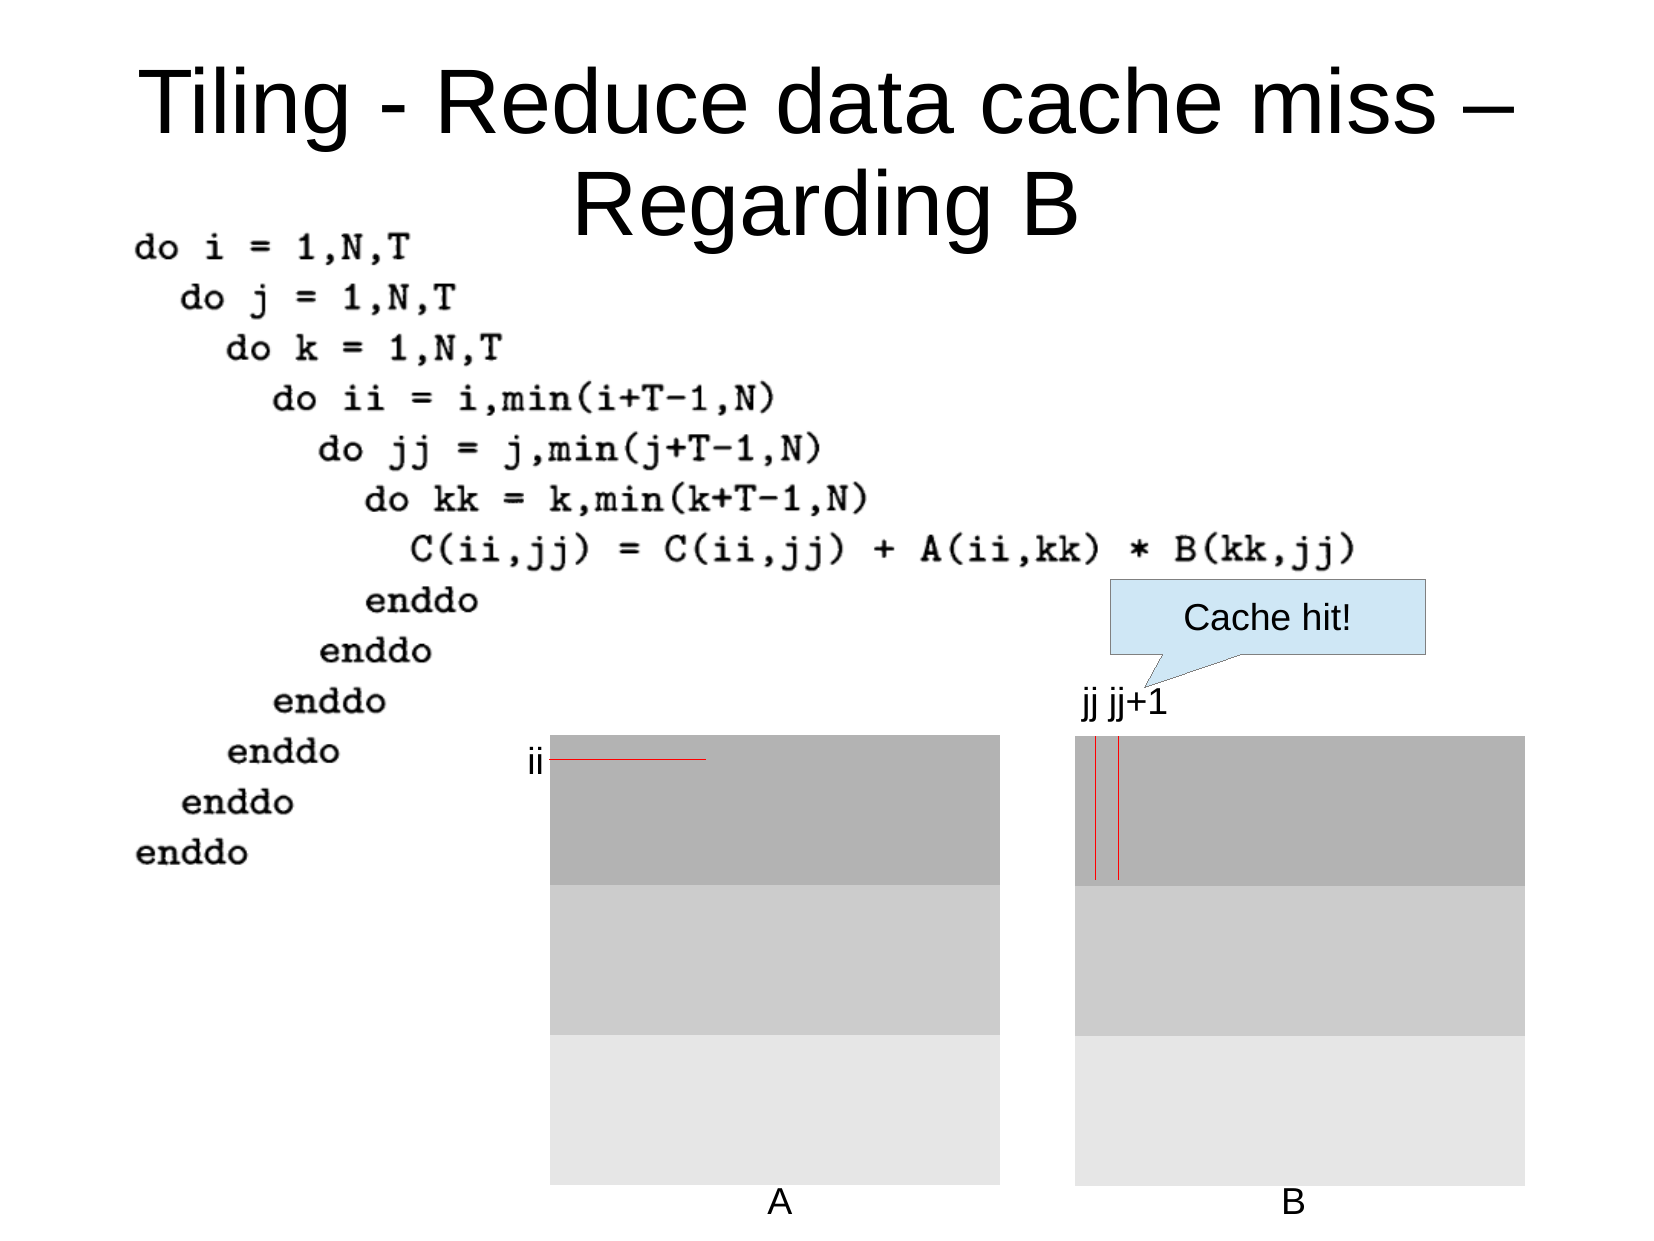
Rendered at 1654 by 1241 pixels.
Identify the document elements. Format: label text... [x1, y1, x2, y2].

table_header [700, 735, 850, 885]
table_cell [700, 885, 850, 1035]
table_cell [700, 1035, 850, 1185]
table_header [550, 760, 700, 885]
table_cell [850, 885, 1000, 1035]
table_header [1375, 736, 1525, 886]
table_cell [1075, 886, 1225, 1036]
table_cell [850, 1035, 1000, 1185]
text_box jj jj+1 [1067, 673, 1196, 734]
picture [120, 257, 1381, 886]
table_cell [1075, 1036, 1225, 1186]
text_box Cache hit! [1110, 579, 1426, 688]
text_box B [1266, 1173, 1342, 1231]
table_header [1225, 736, 1375, 886]
text_box A [752, 1173, 828, 1231]
table_cell [1375, 886, 1525, 1036]
table_cell [1225, 886, 1375, 1036]
table_cell [550, 885, 700, 1035]
table_cell [1225, 1036, 1375, 1186]
table_header [850, 735, 1000, 885]
title Tiling - Reduce data cache miss – Regarding B [82, 49, 1571, 257]
table_cell [1375, 1036, 1525, 1186]
table_header [1075, 736, 1225, 886]
table_header [566, 735, 700, 759]
table_cell [550, 1035, 700, 1185]
text_box ii [512, 732, 566, 793]
